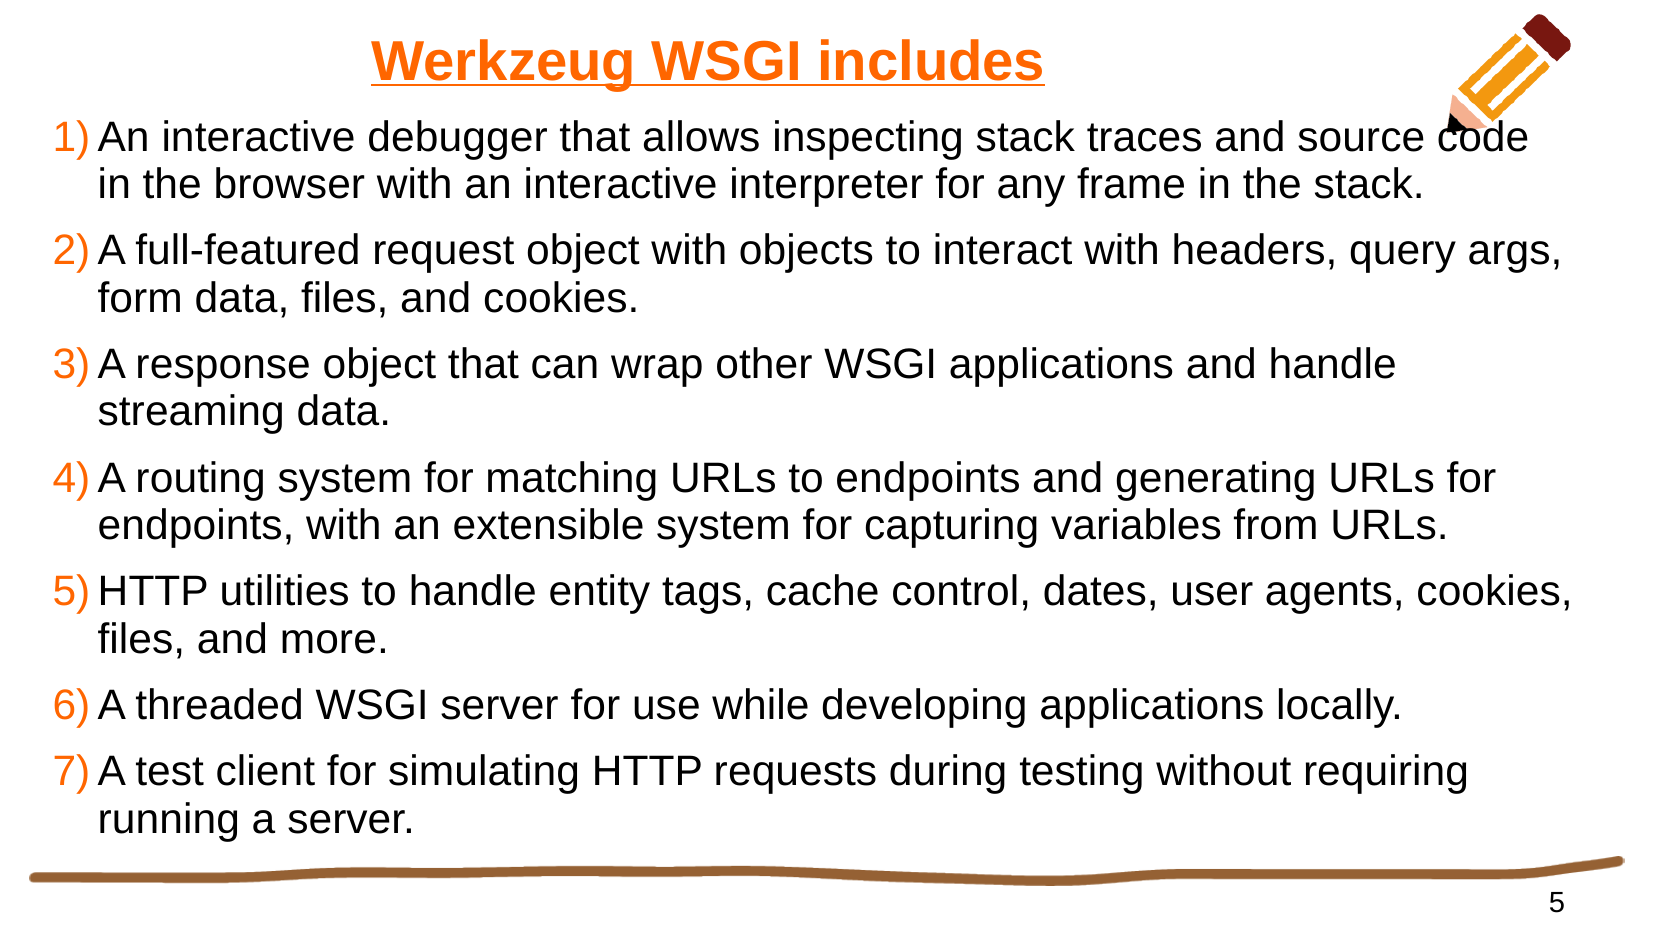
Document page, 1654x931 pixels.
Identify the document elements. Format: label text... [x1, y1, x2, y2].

list An interactive debugger that allows inspecting stack traces and source code in the browser with an interactive interpreter for any frame in the stack. A full-featured request object with objects to interact with headers, query args, form data, files, and cookies. A response object that can wrap other WSGI applications and handle streaming data. A routing system for matching URLs to endpoints and generating URLs for endpoints, with an extensible system for capturing variables from URLs. HTTP utilities to handle entity tags, cache control, dates, user agents, cookies, files, and more. A threaded WSGI server for use while developing applications locally. A test client for simulating HTTP requests during testing without requiring running a server. [37, 112, 1576, 857]
picture [1446, 14, 1571, 112]
title Werkzeug WSGI includes [29, 9, 1388, 113]
picture [29, 856, 1625, 886]
